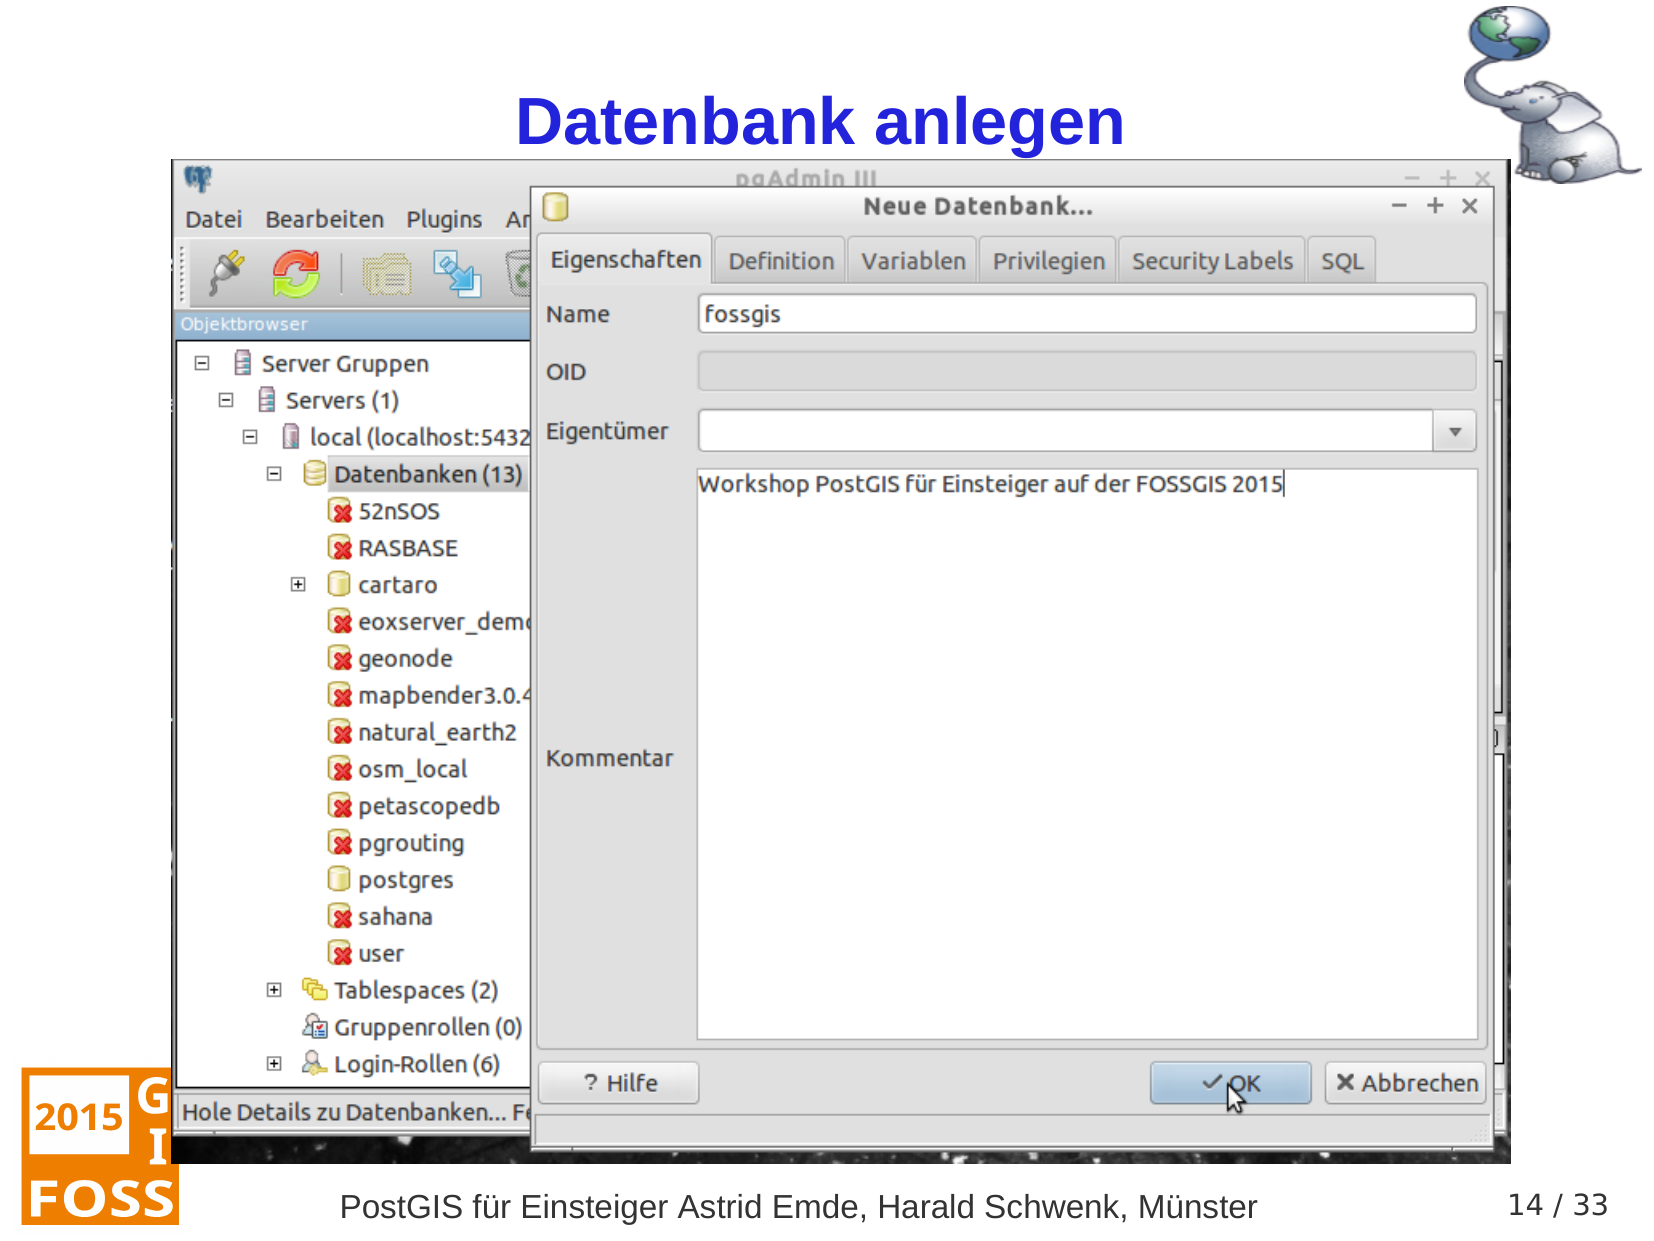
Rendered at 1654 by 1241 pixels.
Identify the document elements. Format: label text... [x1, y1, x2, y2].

title Datenbank anlegen [76, 47, 1565, 195]
picture [11, 159, 1511, 1235]
picture [1464, 6, 1642, 184]
